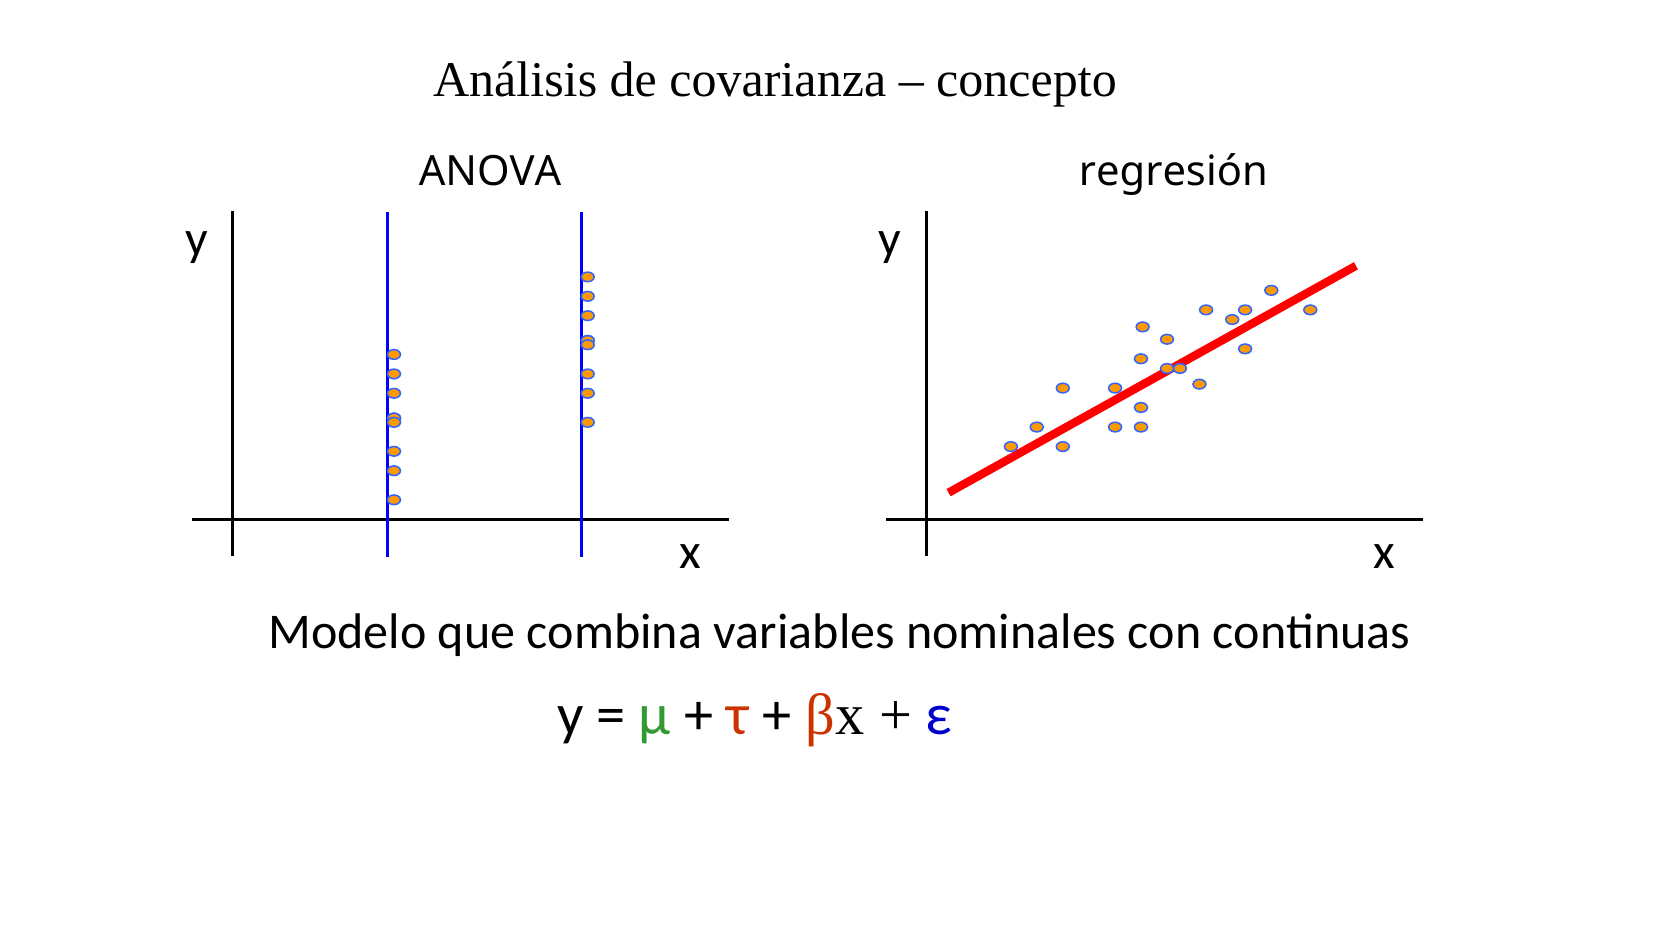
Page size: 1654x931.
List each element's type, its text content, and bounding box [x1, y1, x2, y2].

text_box [387, 446, 401, 457]
text_box [1004, 441, 1018, 452]
text_box [1056, 383, 1070, 393]
text_box [1225, 314, 1239, 325]
text_box [1303, 305, 1317, 315]
text_box [581, 388, 595, 399]
text_box [1264, 285, 1278, 296]
text_box ANOVA [403, 135, 577, 202]
text_box [1160, 334, 1174, 345]
text_box [581, 310, 595, 321]
text_box [1192, 379, 1206, 389]
text_box Modelo que combina variables nominales con continuas [103, 590, 1577, 667]
text_box x [1358, 510, 1411, 586]
text_box regresión [1064, 135, 1283, 202]
text_box [1238, 343, 1252, 354]
text_box [581, 417, 595, 428]
text_box y = µ + τ + βx + ε [542, 668, 1166, 754]
text_box [387, 465, 401, 476]
text_box [1108, 422, 1122, 432]
text_box [1134, 422, 1148, 432]
text_box [581, 335, 595, 350]
text_box [1238, 305, 1252, 315]
text_box [1134, 353, 1148, 364]
text_box [1199, 305, 1213, 315]
text_box [387, 494, 401, 505]
text_box [581, 291, 595, 302]
text_box [387, 388, 401, 399]
text_box [1134, 402, 1148, 413]
text_box y [864, 197, 917, 274]
text_box y [170, 197, 223, 274]
text_box [581, 272, 595, 282]
text_box [1108, 383, 1122, 393]
text_box x [665, 510, 717, 586]
text_box [387, 369, 401, 379]
text_box [387, 413, 401, 428]
text_box [581, 369, 595, 379]
text_box [1030, 422, 1044, 432]
text_box [1056, 441, 1070, 452]
text_box [1136, 322, 1150, 332]
text_box [387, 349, 401, 360]
text_box Análisis de covarianza – concepto [418, 38, 1145, 115]
text_box [1160, 363, 1187, 374]
